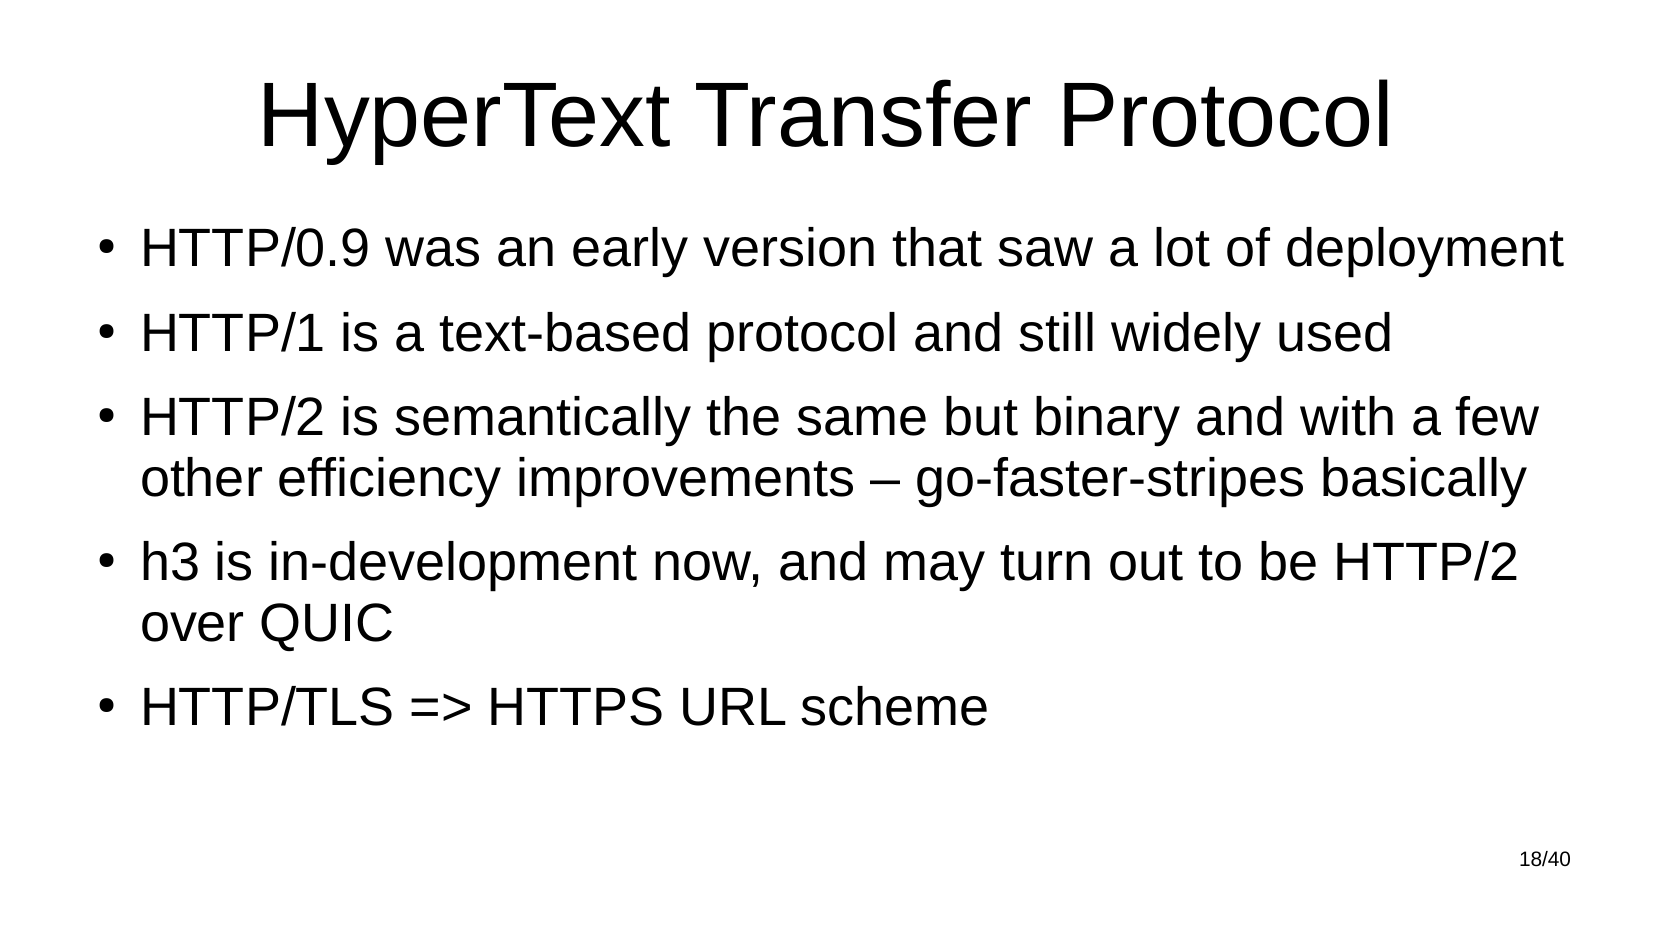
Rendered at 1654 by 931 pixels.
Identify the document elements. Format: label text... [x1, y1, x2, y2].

title HyperText Transfer Protocol [82, 37, 1571, 193]
list HTTP/0.9 was an early version that saw a lot of deployment HTTP/1 is a text-based protocol and still widely used HTTP/2 is semantically the same but binary and with a few other efficiency improvements – go-faster-stripes basically h3 is in-development now, and may turn out to be HTTP/2 over QUIC HTTP/TLS => HTTPS URL scheme [82, 217, 1571, 758]
